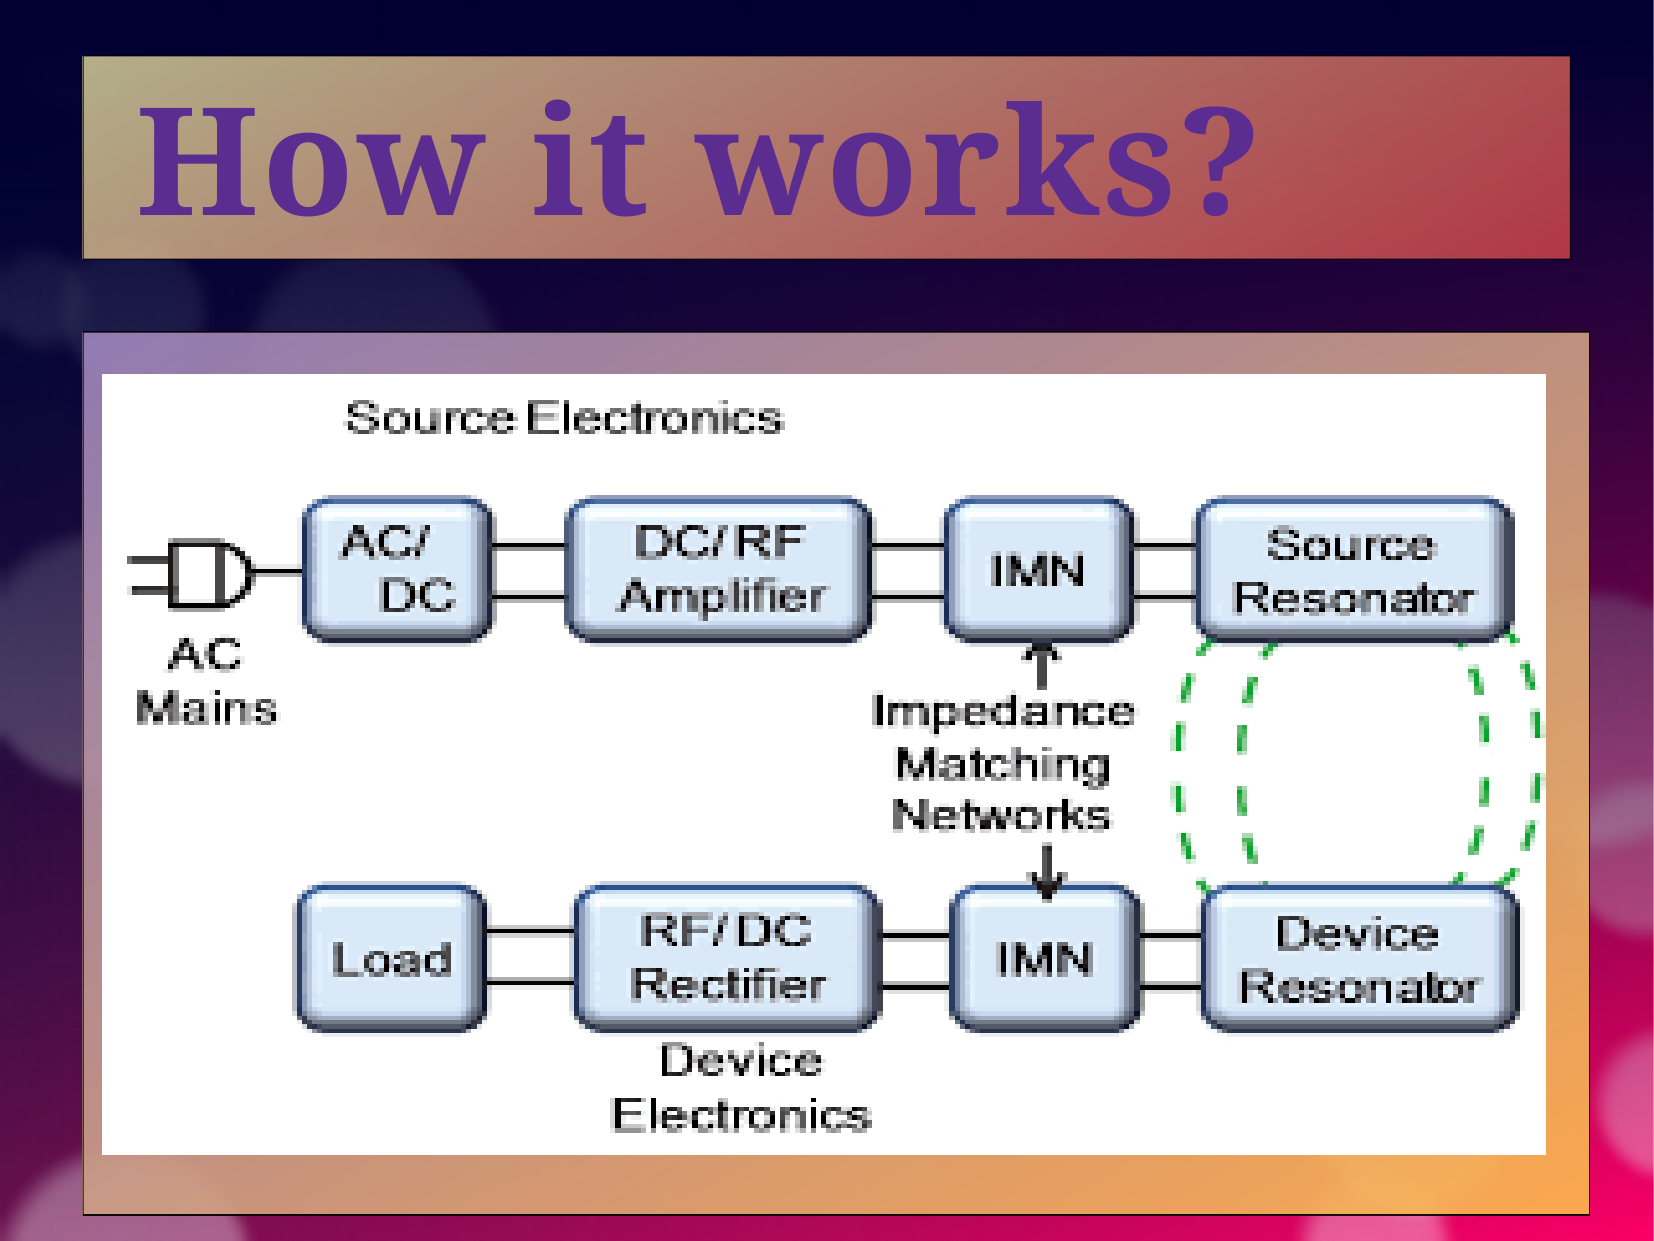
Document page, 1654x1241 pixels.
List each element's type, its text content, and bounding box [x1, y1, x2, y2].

title How it works? [82, 60, 1571, 256]
list [82, 331, 1591, 1216]
picture [0, 0, 1654, 1241]
